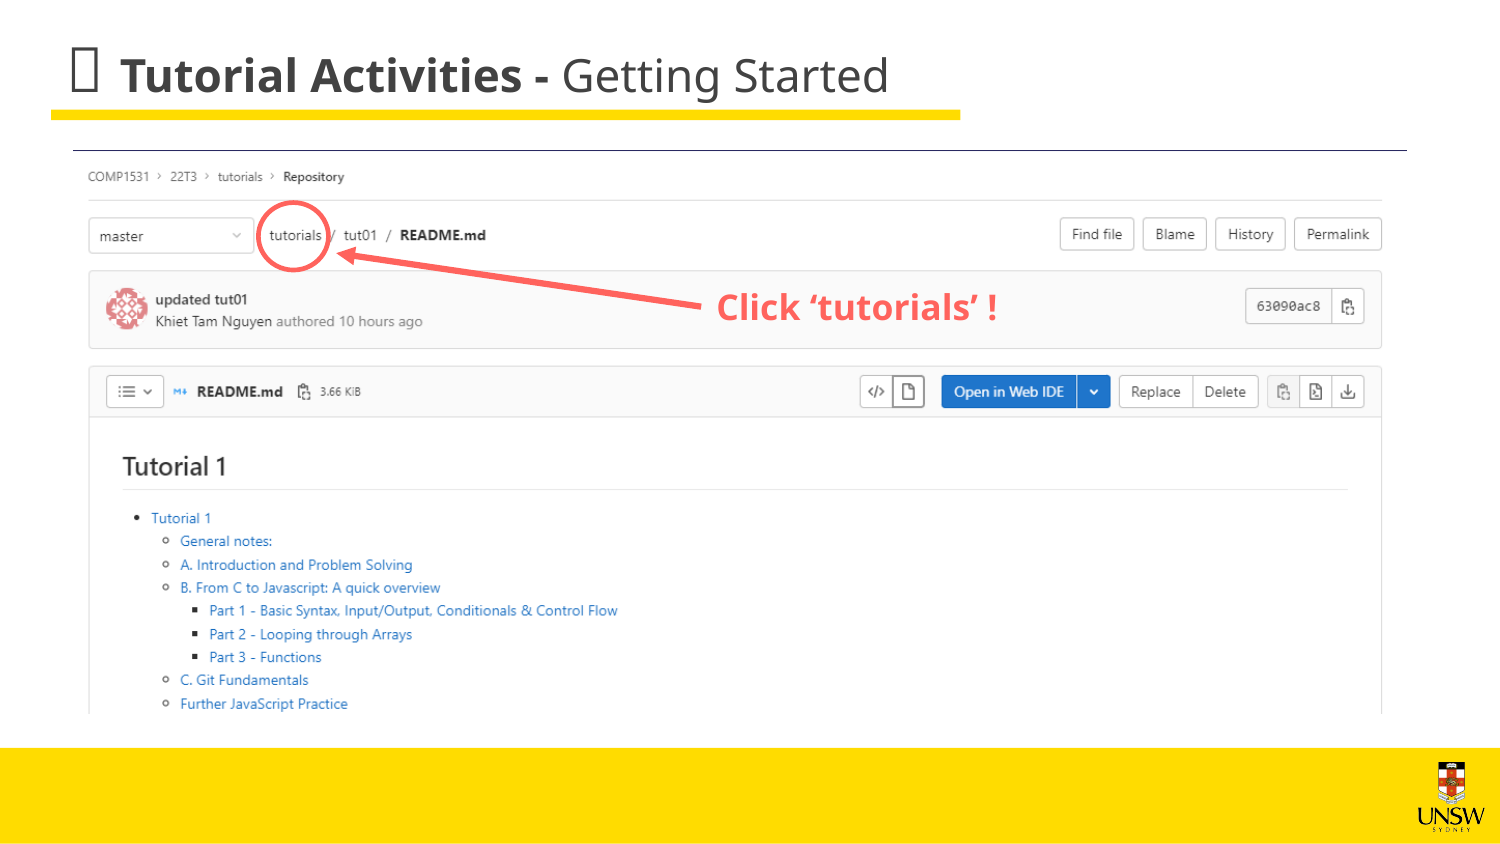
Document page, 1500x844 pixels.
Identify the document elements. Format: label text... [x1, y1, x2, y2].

text_box Click ‘tutorials’ ! [701, 270, 1449, 343]
text_box 🧠 Tutorial Activities - Getting Started [51, 0, 1449, 121]
picture [1418, 762, 1485, 832]
text_box [51, 109, 961, 121]
picture [73, 150, 1407, 714]
